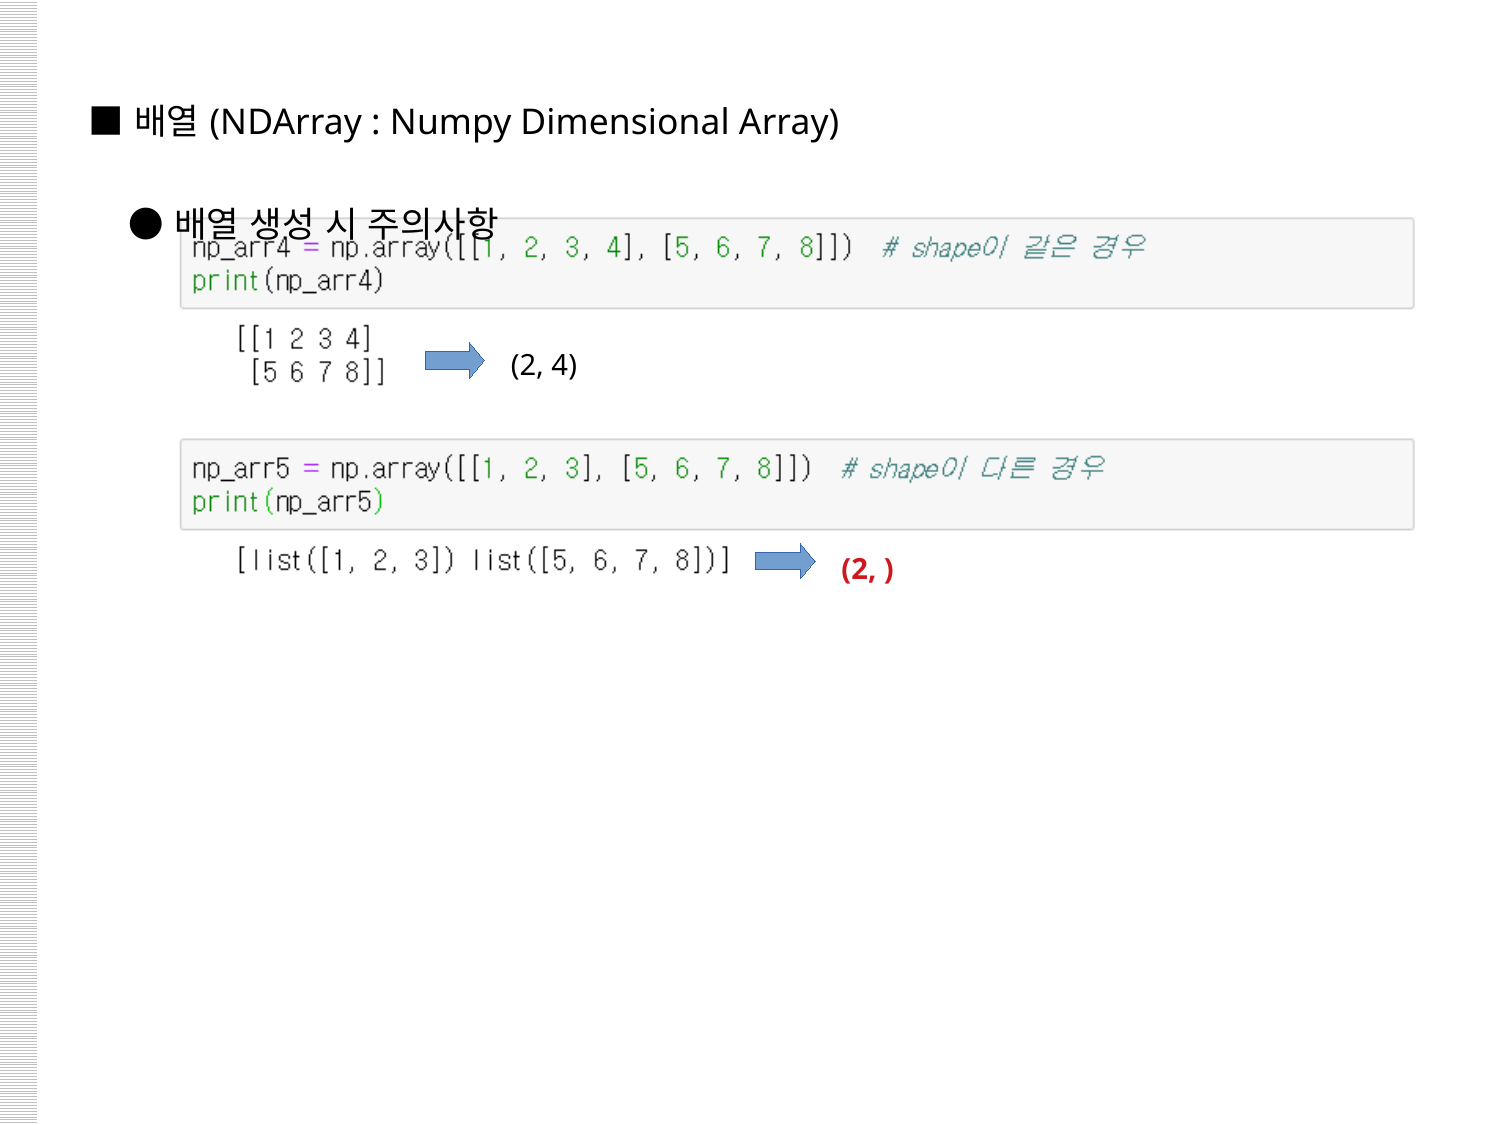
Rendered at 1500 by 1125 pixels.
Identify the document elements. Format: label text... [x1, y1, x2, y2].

picture [177, 434, 1418, 583]
text_box [425, 342, 485, 379]
text_box [755, 543, 816, 579]
text_box (2, ) [826, 541, 915, 586]
text_box ■ 배열 (NDArray : Numpy Dimensional Array) ● 배열 생성 시 주의사항 [73, 33, 1453, 990]
text_box (2, 4) [496, 336, 601, 381]
